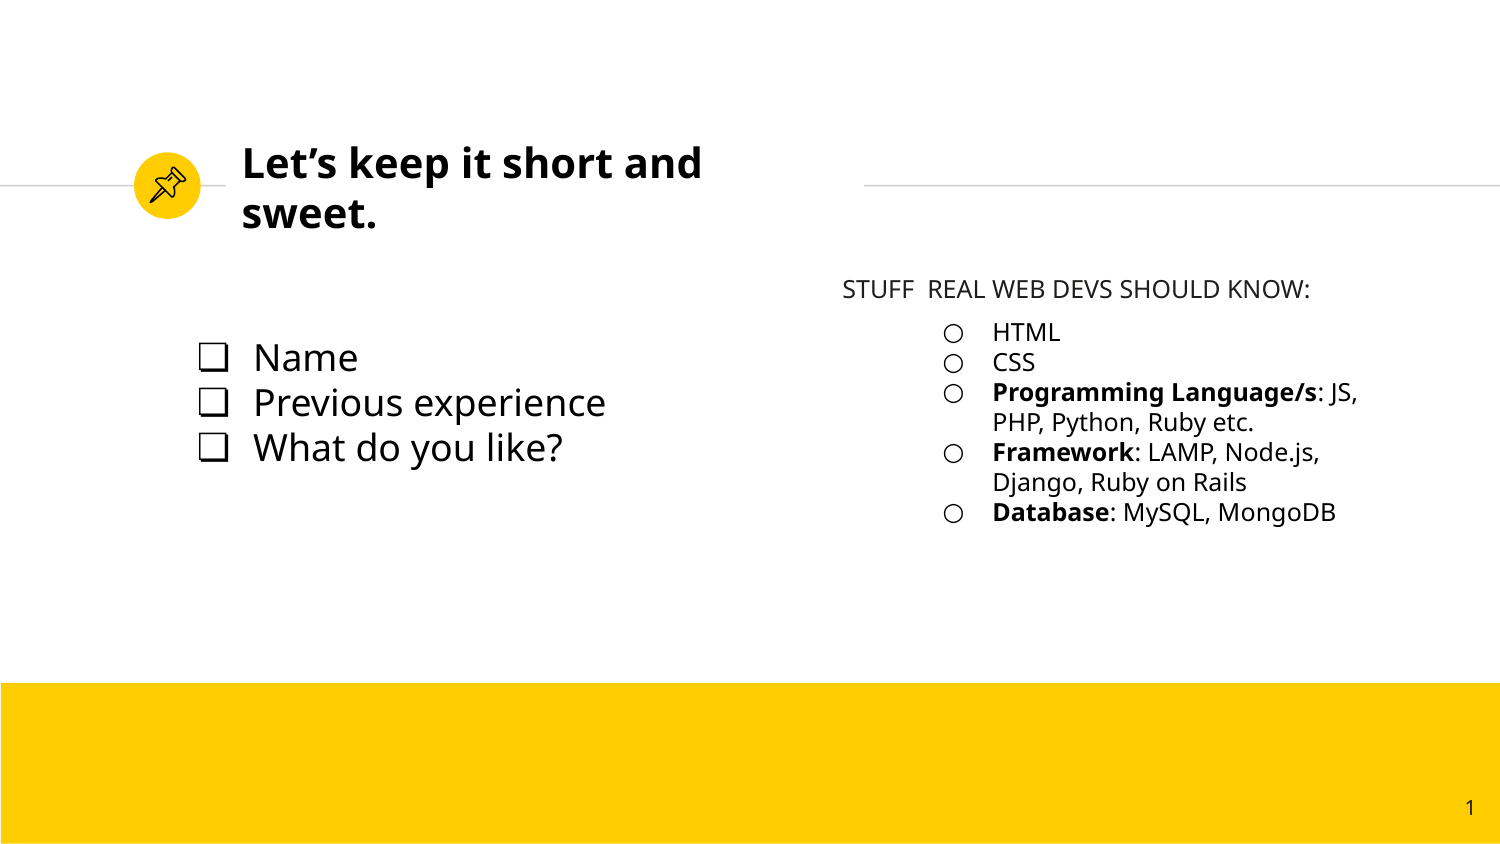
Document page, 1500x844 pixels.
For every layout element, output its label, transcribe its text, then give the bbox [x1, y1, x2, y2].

text_box Name Previous experience What do you like? [163, 318, 805, 490]
title Let’s keep it short and sweet. [226, 151, 863, 223]
text_box STUFF REAL WEB DEVS SHOULD KNOW: HTML CSS Programming Language/s: JS, PHP, Python, Ruby etc. Framework: LAMP, Node.js, Django, Ruby on Rails Database: MySQL, MongoDB [827, 258, 1380, 621]
slide_number <number> [1401, 779, 1492, 844]
text_box [0, 682, 1500, 844]
